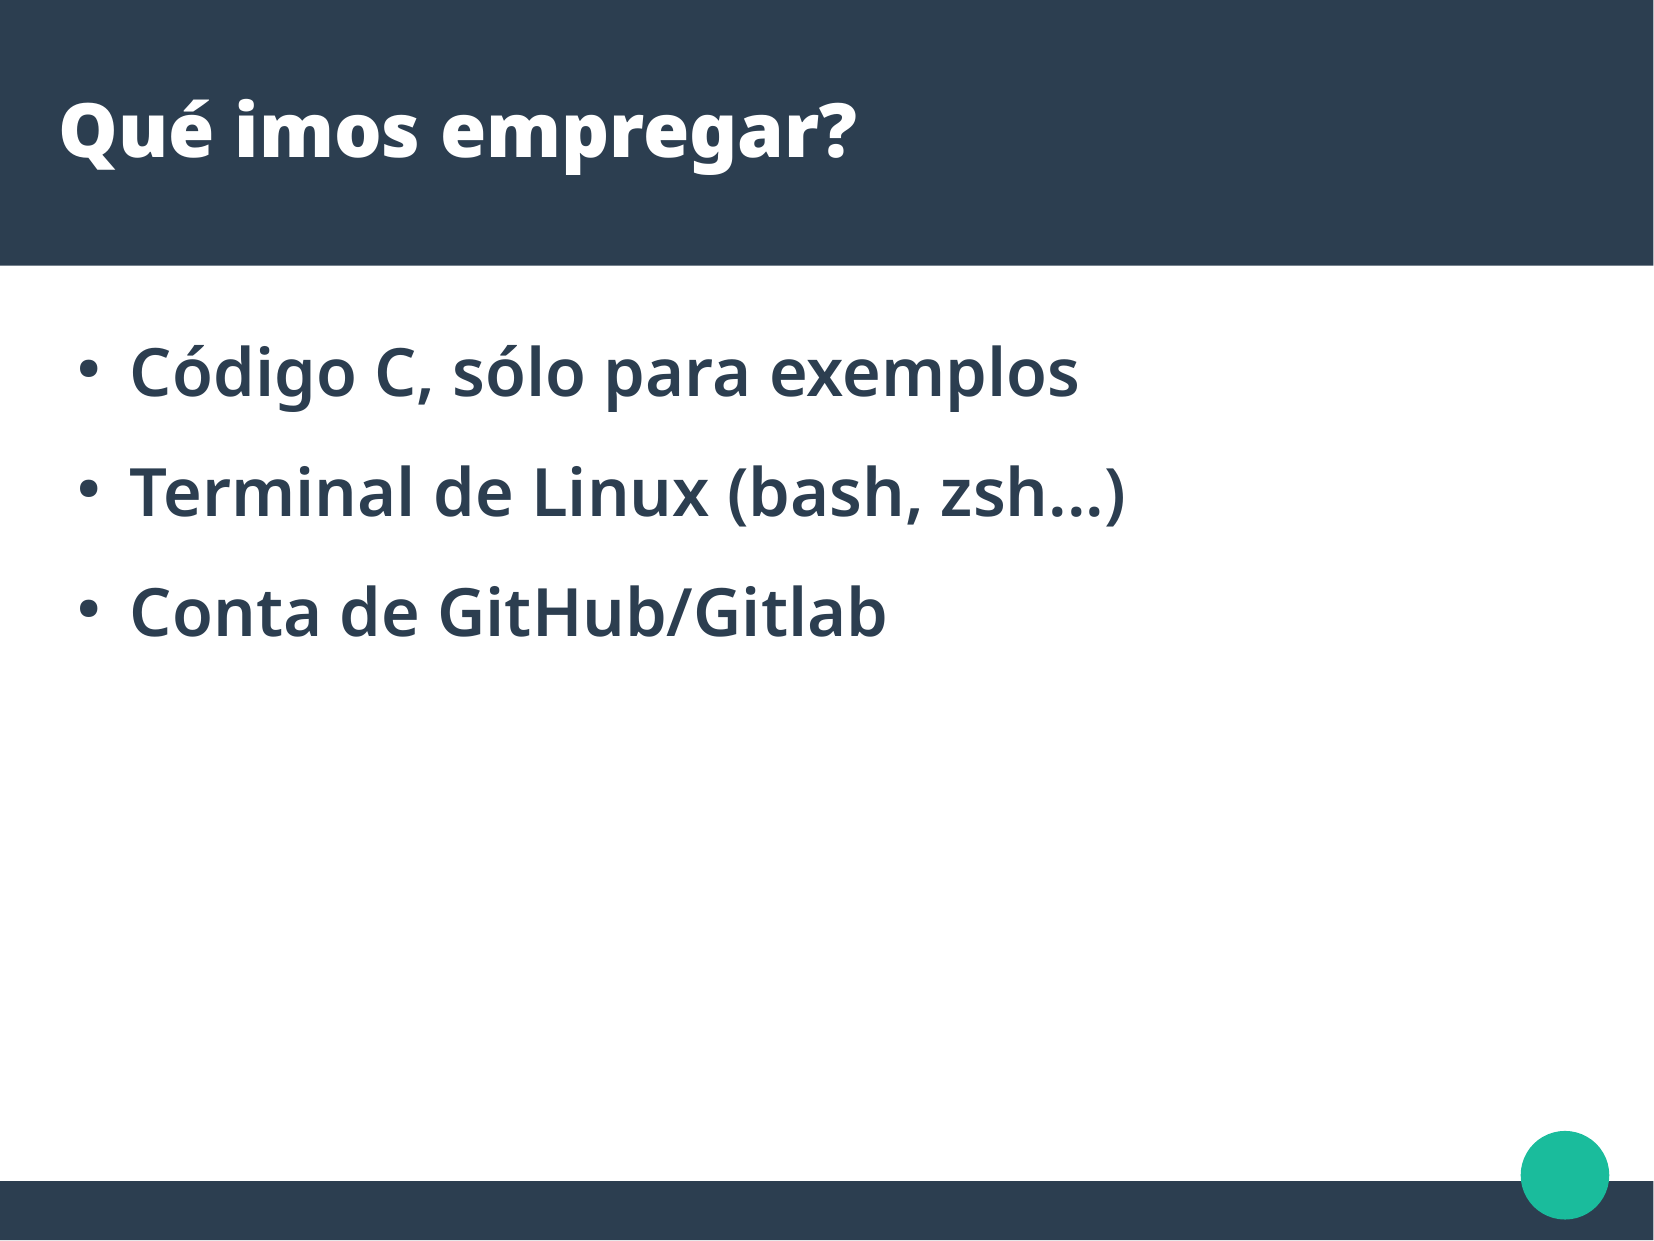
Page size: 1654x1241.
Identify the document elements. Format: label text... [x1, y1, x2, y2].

list Código C, sólo para exemplos Terminal de Linux (bash, zsh...) Conta de GitHub/Gitlab [59, 324, 1595, 1152]
title Qué imos empregar? [59, 49, 1595, 207]
